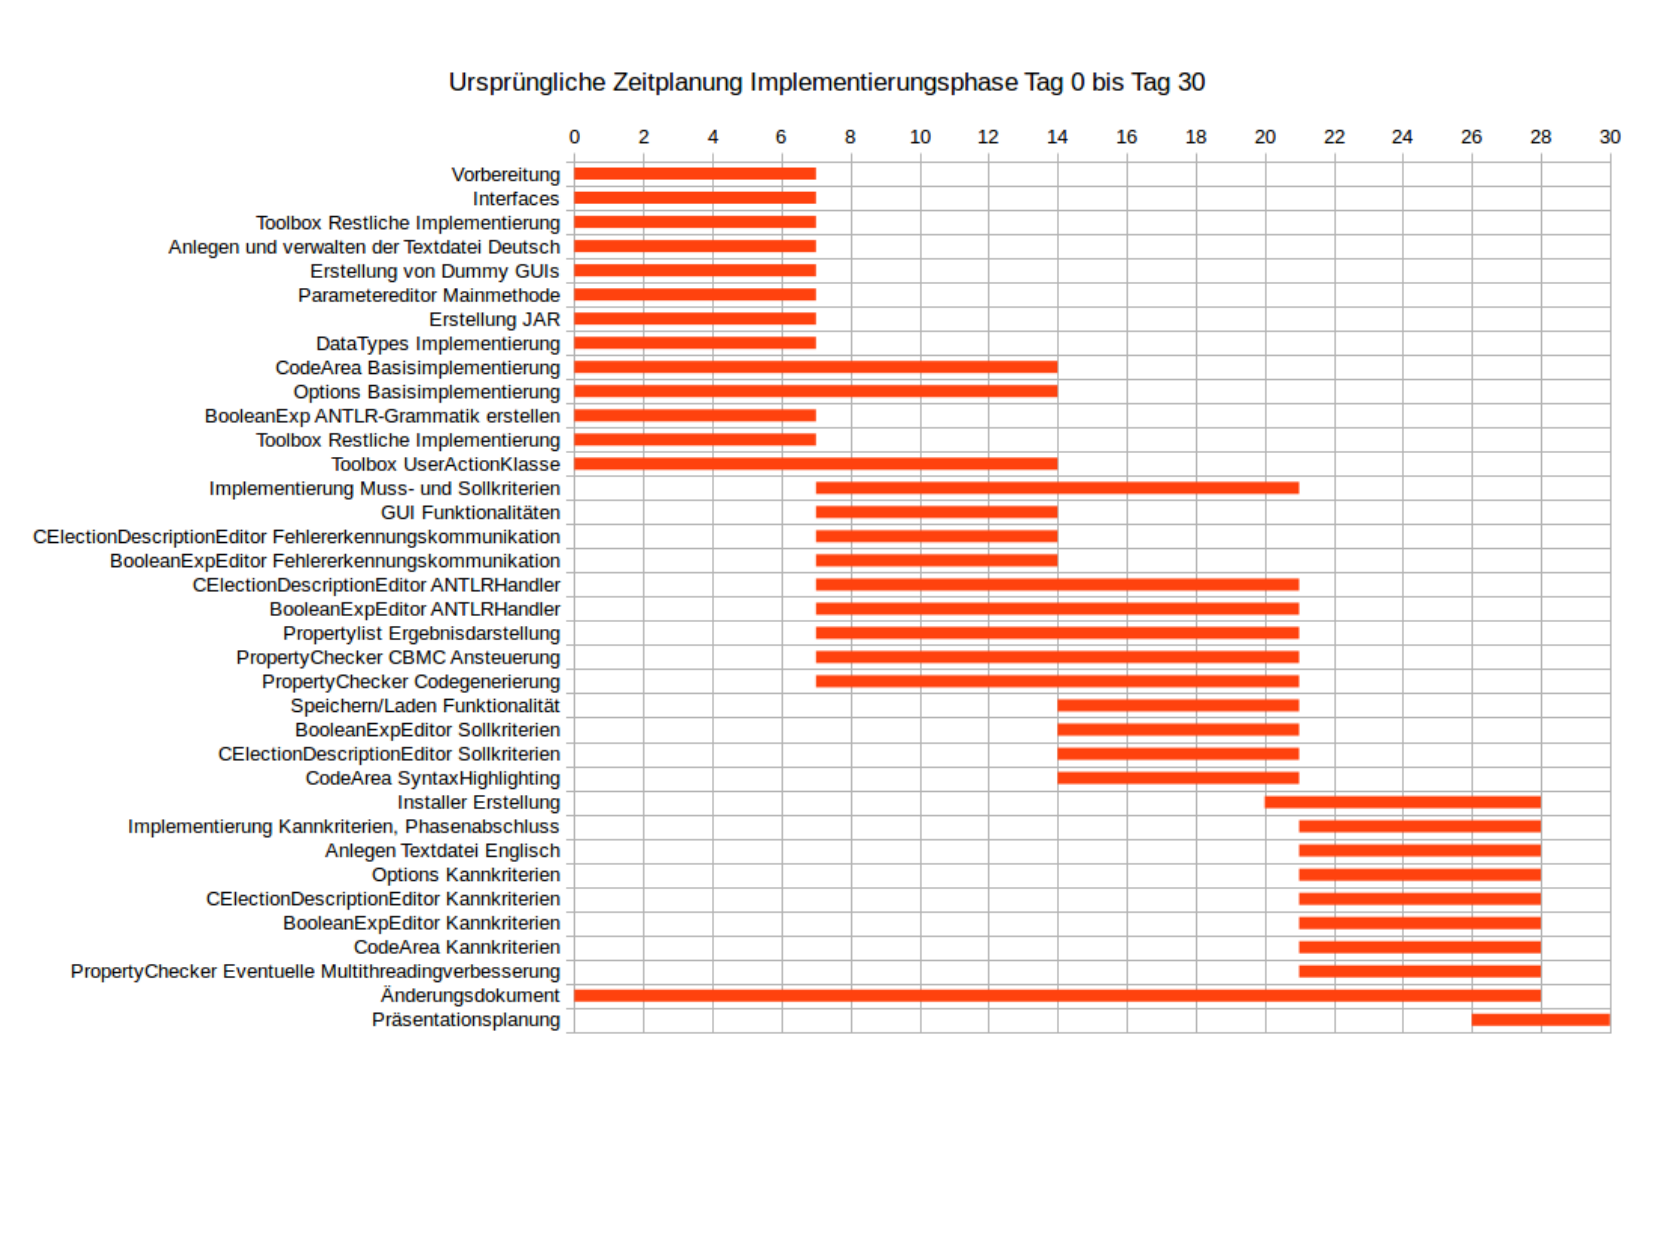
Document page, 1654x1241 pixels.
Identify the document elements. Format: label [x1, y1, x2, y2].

picture [0, 32, 1654, 1052]
